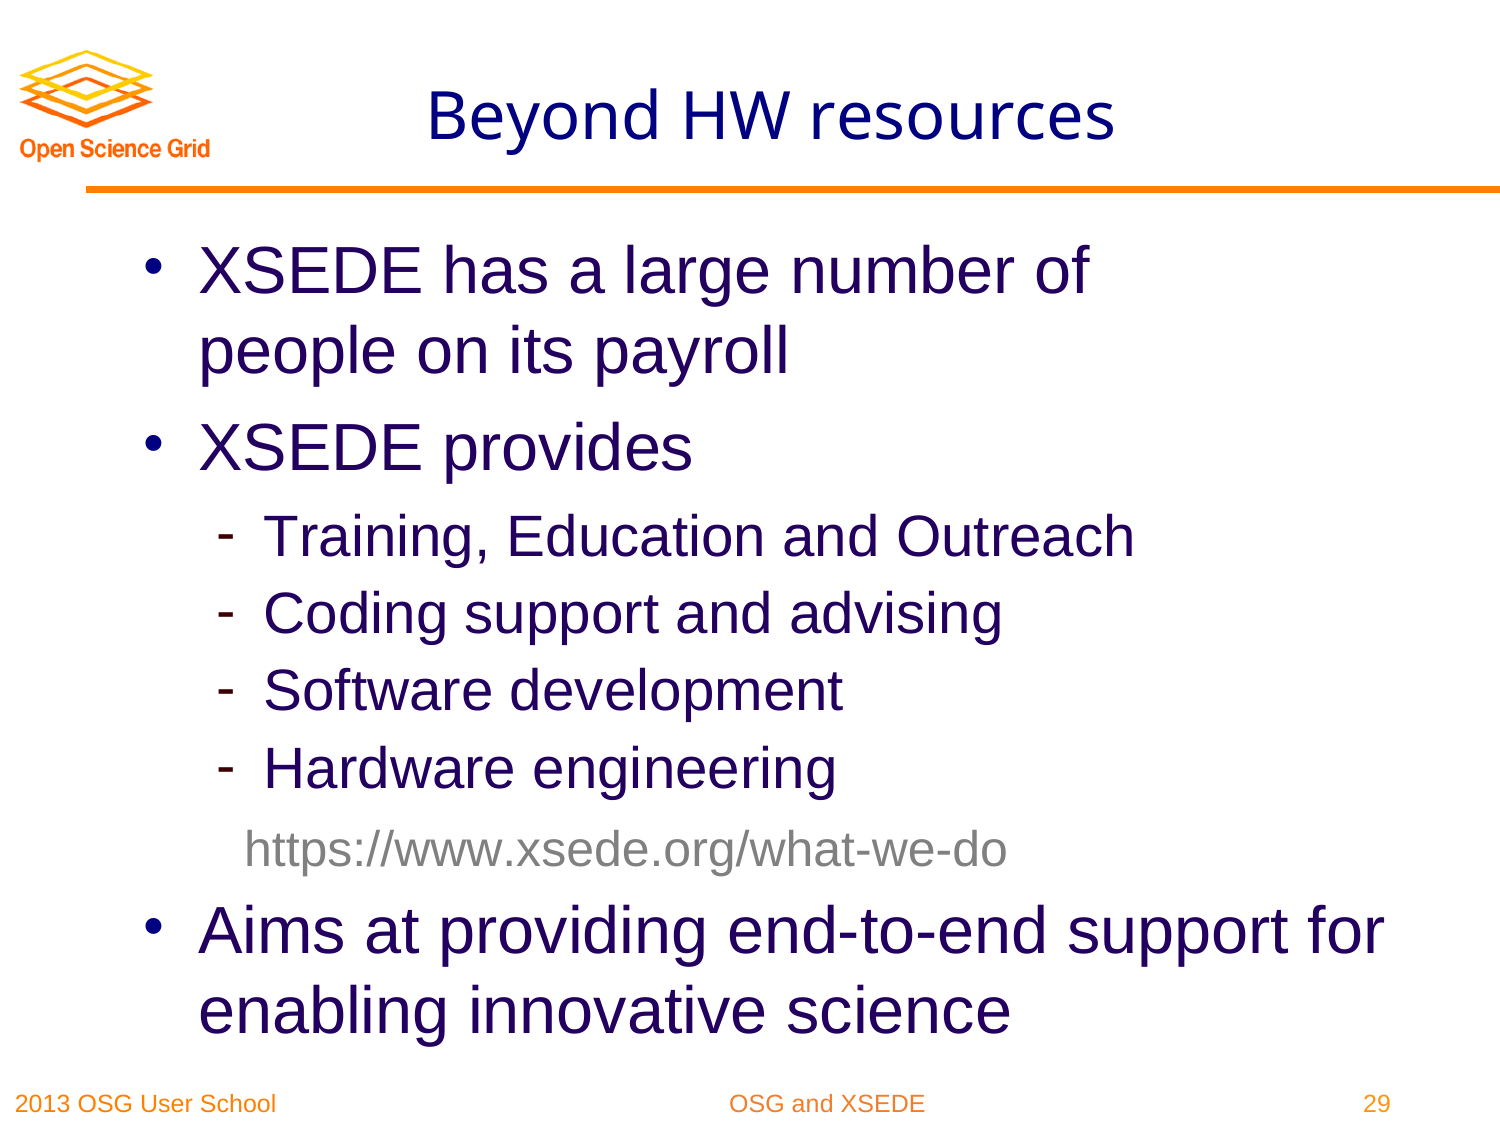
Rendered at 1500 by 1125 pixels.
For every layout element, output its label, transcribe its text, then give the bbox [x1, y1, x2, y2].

list XSEDE has a large number of people on its payroll XSEDE provides Training, Education and Outreach Coding support and advising Software development Hardware engineering Aims at providing end-to-end support for enabling innovative science [127, 218, 1403, 1086]
title Beyond HW resources [201, 18, 1342, 207]
text_box https://www.xsede.org/what-we-do [229, 808, 1024, 884]
picture [0, 27, 201, 179]
